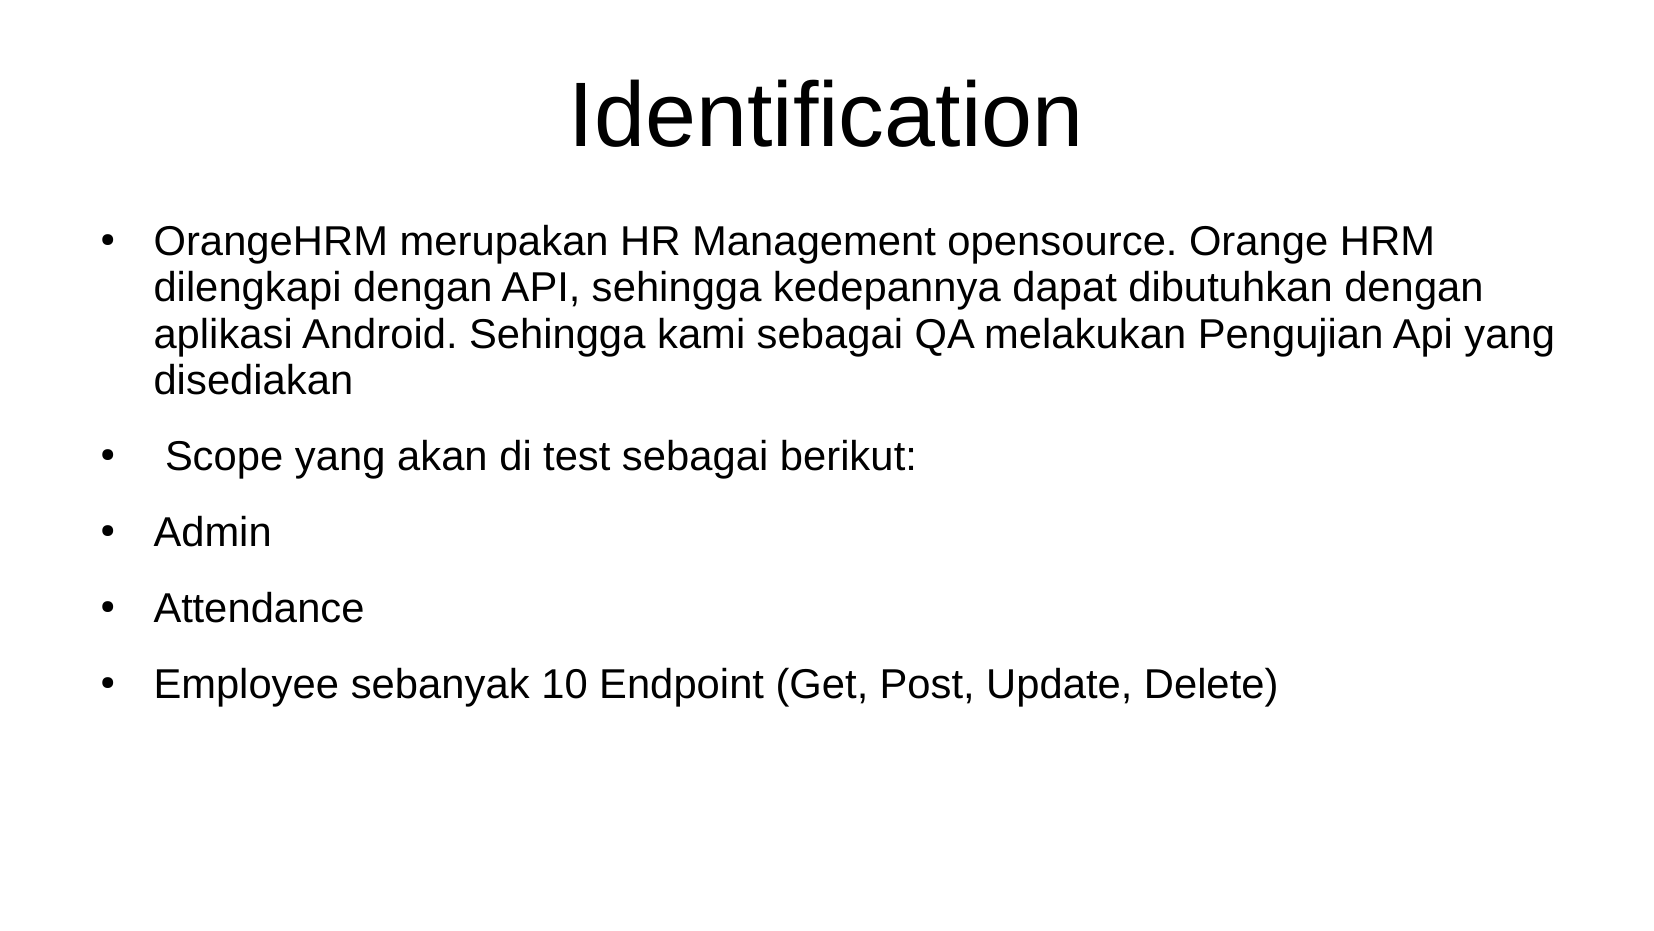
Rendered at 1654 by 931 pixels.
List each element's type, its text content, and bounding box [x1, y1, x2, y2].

title Identification [82, 37, 1571, 193]
list OrangeHRM merupakan HR Management opensource. Orange HRM dilengkapi dengan API, sehingga kedepannya dapat dibutuhkan dengan aplikasi Android. Sehingga kami sebagai QA melakukan Pengujian Api yang disediakan Scope yang akan di test sebagai berikut: Admin Attendance Employee sebanyak 10 Endpoint (Get, Post, Update, Delete) [82, 217, 1571, 758]
